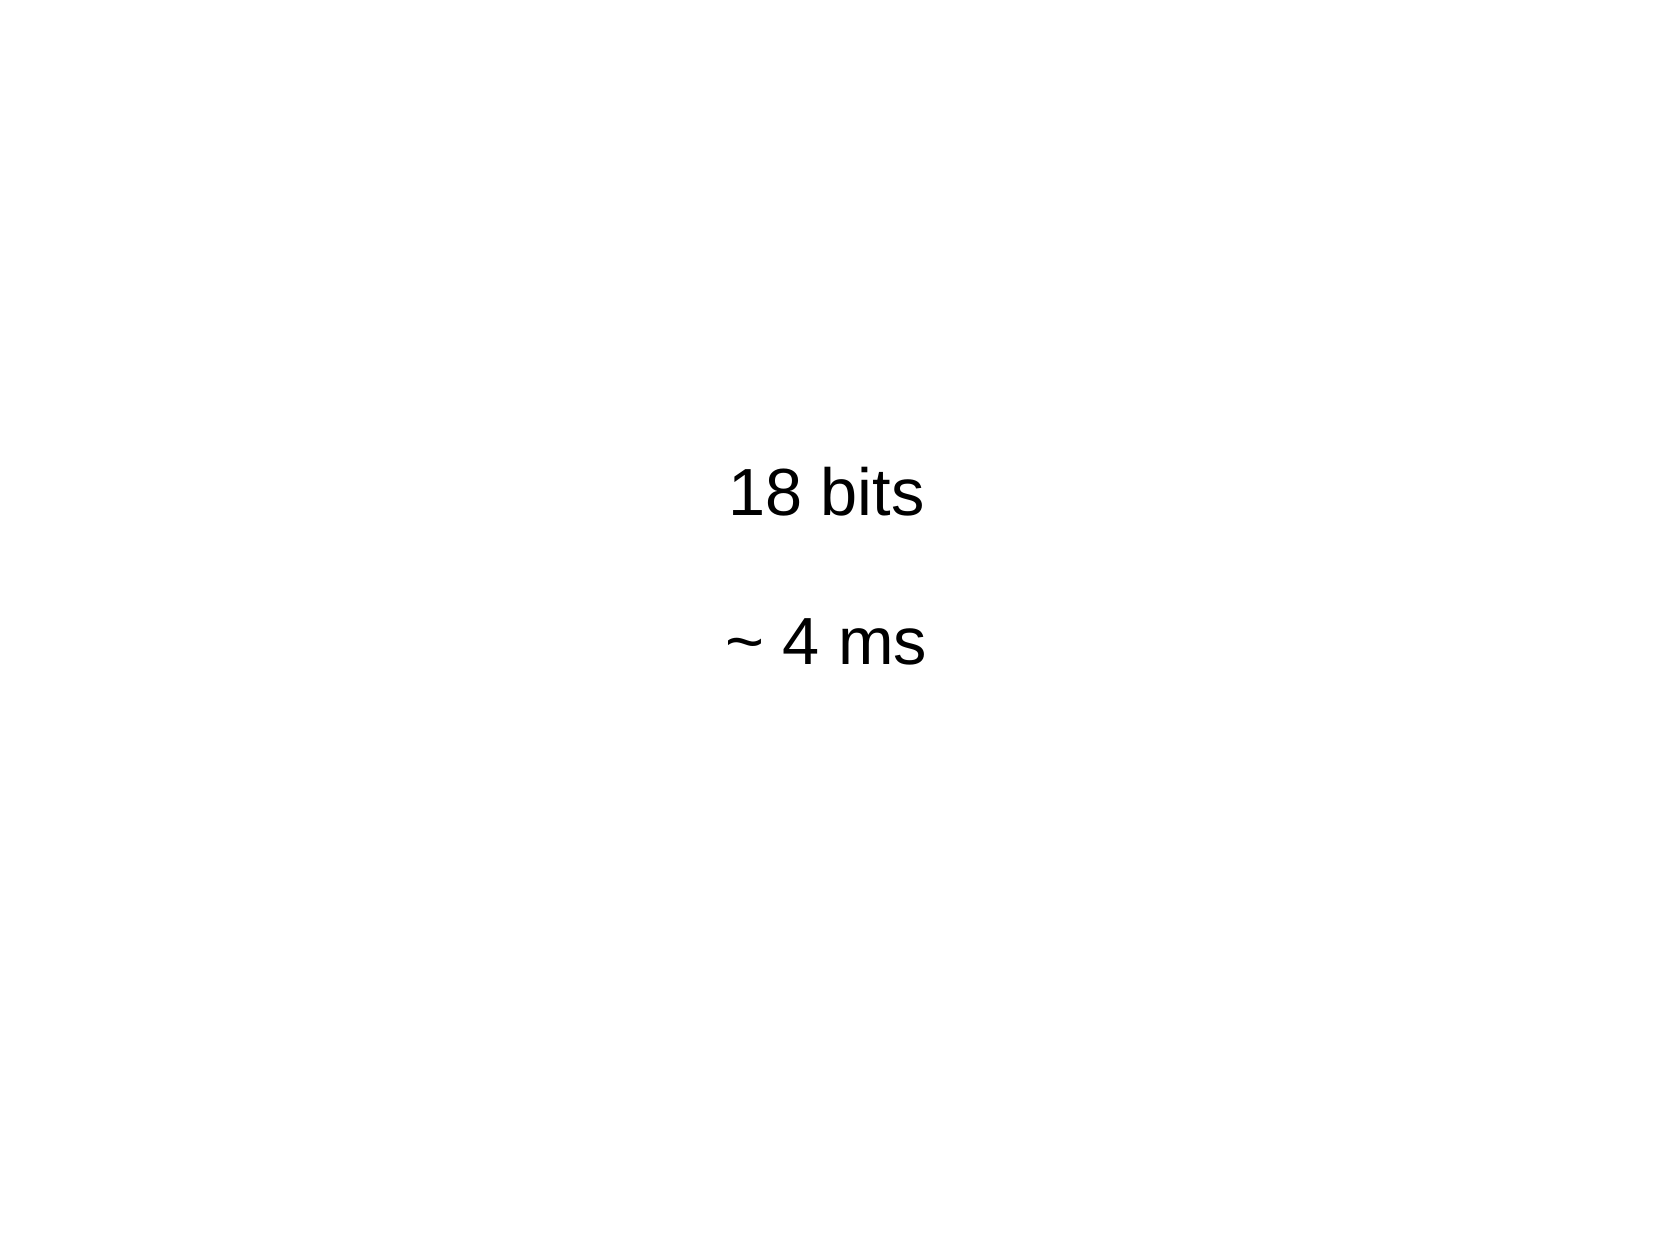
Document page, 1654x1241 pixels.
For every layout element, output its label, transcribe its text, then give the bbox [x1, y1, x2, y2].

subtitle 18 bits ~ 4 ms [82, 49, 1571, 1010]
